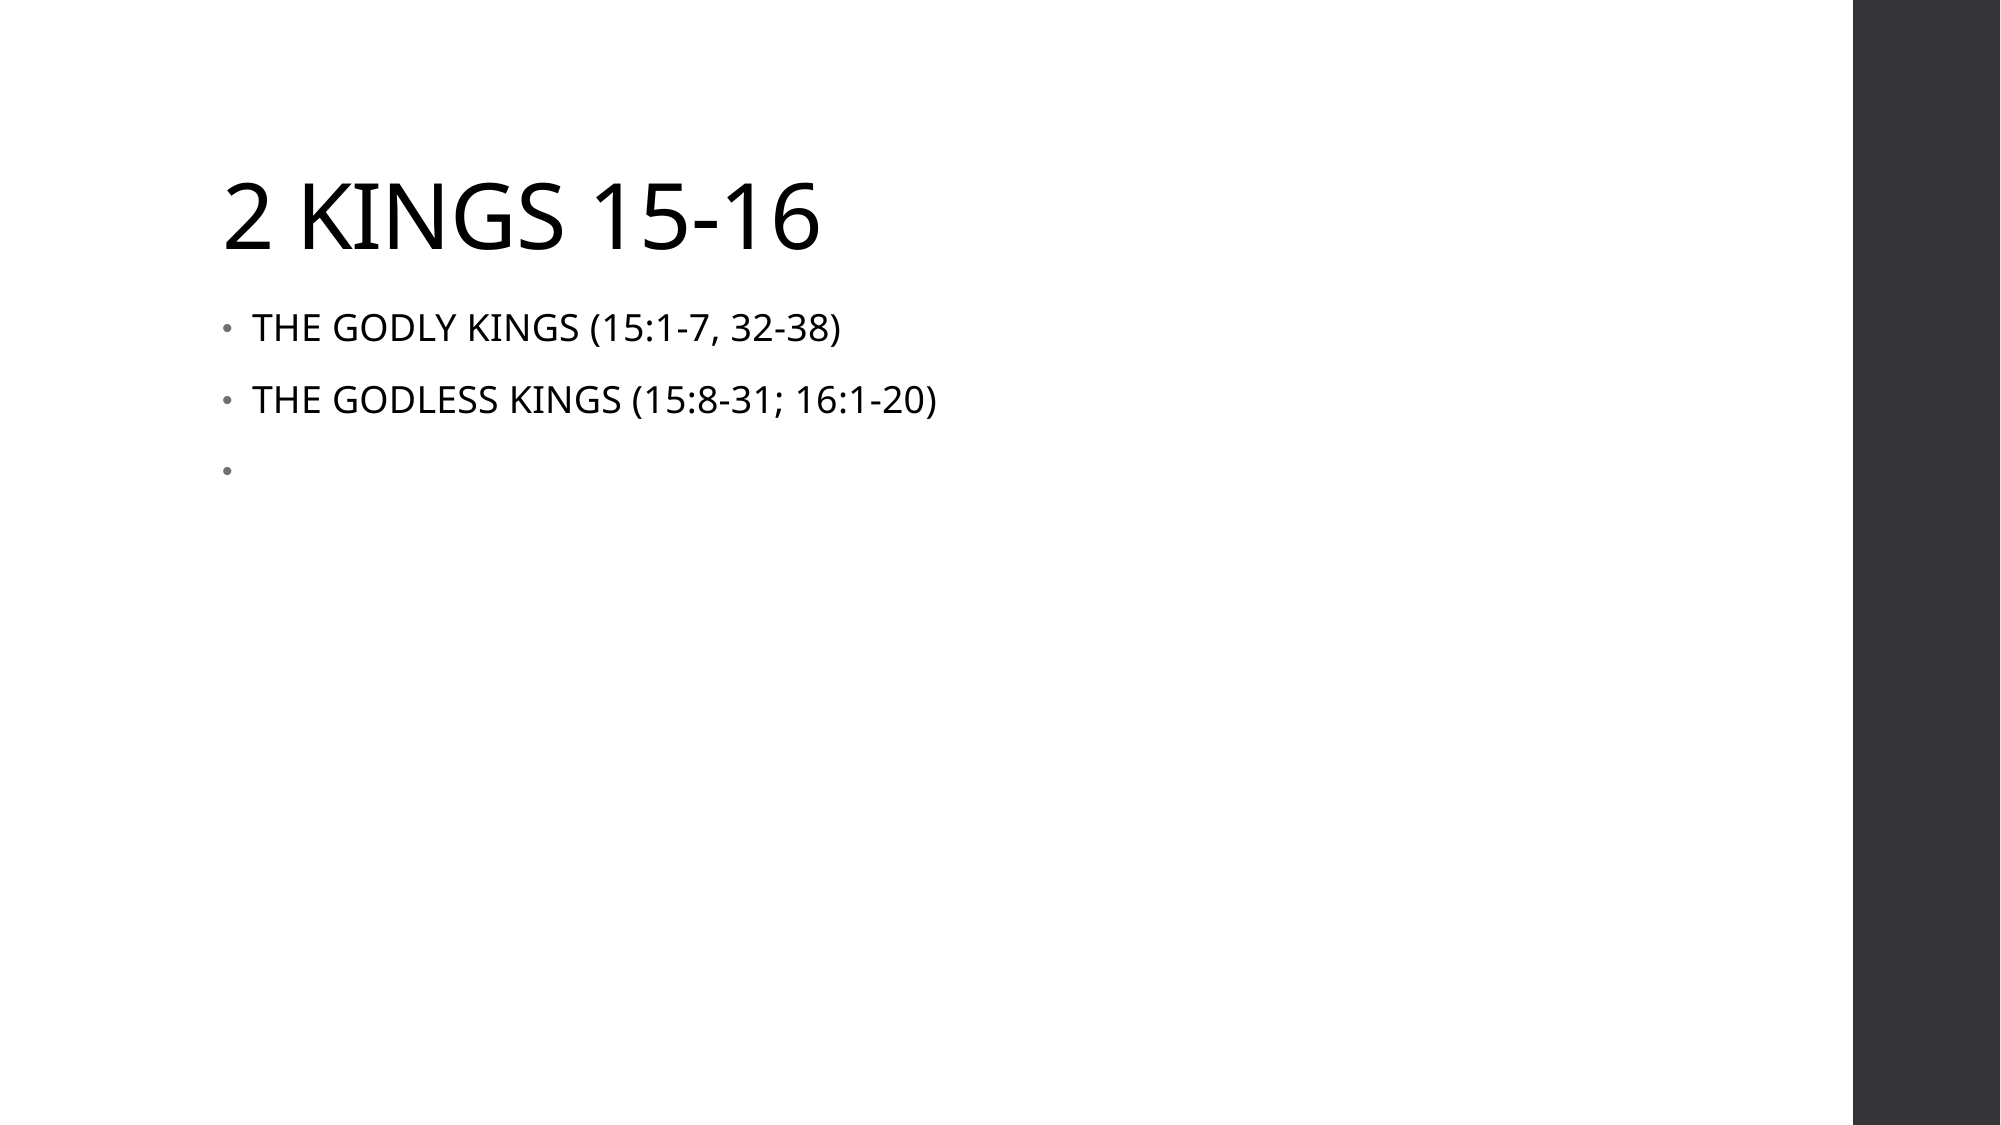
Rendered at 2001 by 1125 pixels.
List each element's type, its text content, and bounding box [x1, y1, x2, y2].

title 2 KINGS 15-16 [206, 60, 1797, 278]
list THE GODLY KINGS (15:1-7, 32-38) THE GODLESS KINGS (15:8-31; 16:1-20) [206, 299, 1617, 1014]
